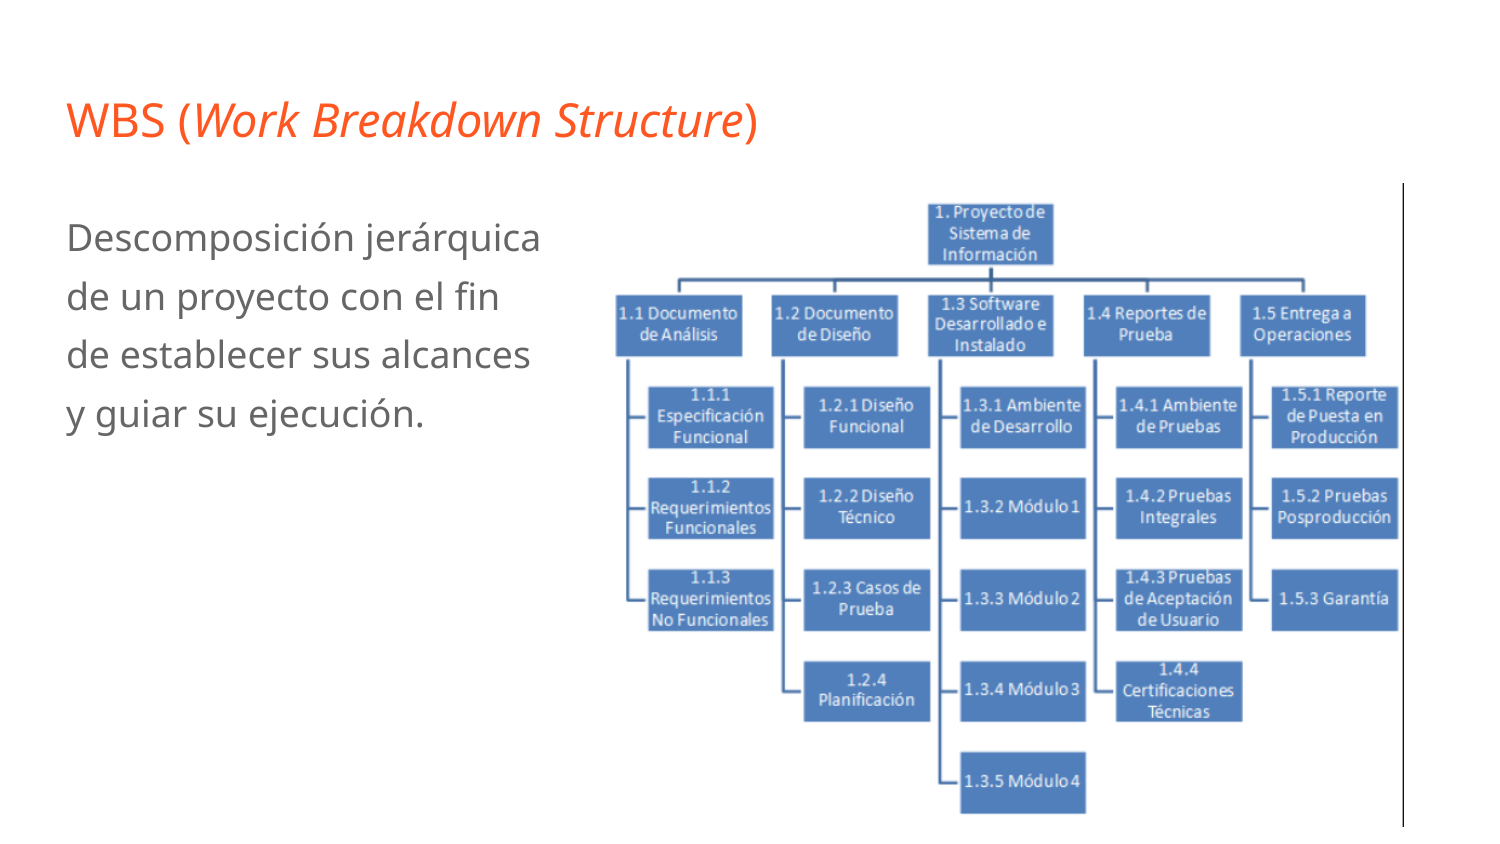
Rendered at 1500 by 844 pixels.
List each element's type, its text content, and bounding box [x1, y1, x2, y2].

list Descomposición jerárquica de un proyecto con el fin de establecer sus alcances y guiar su ejecución. [51, 189, 569, 750]
picture [613, 183, 1404, 827]
title WBS (Work Breakdown Structure) [51, 72, 1449, 167]
